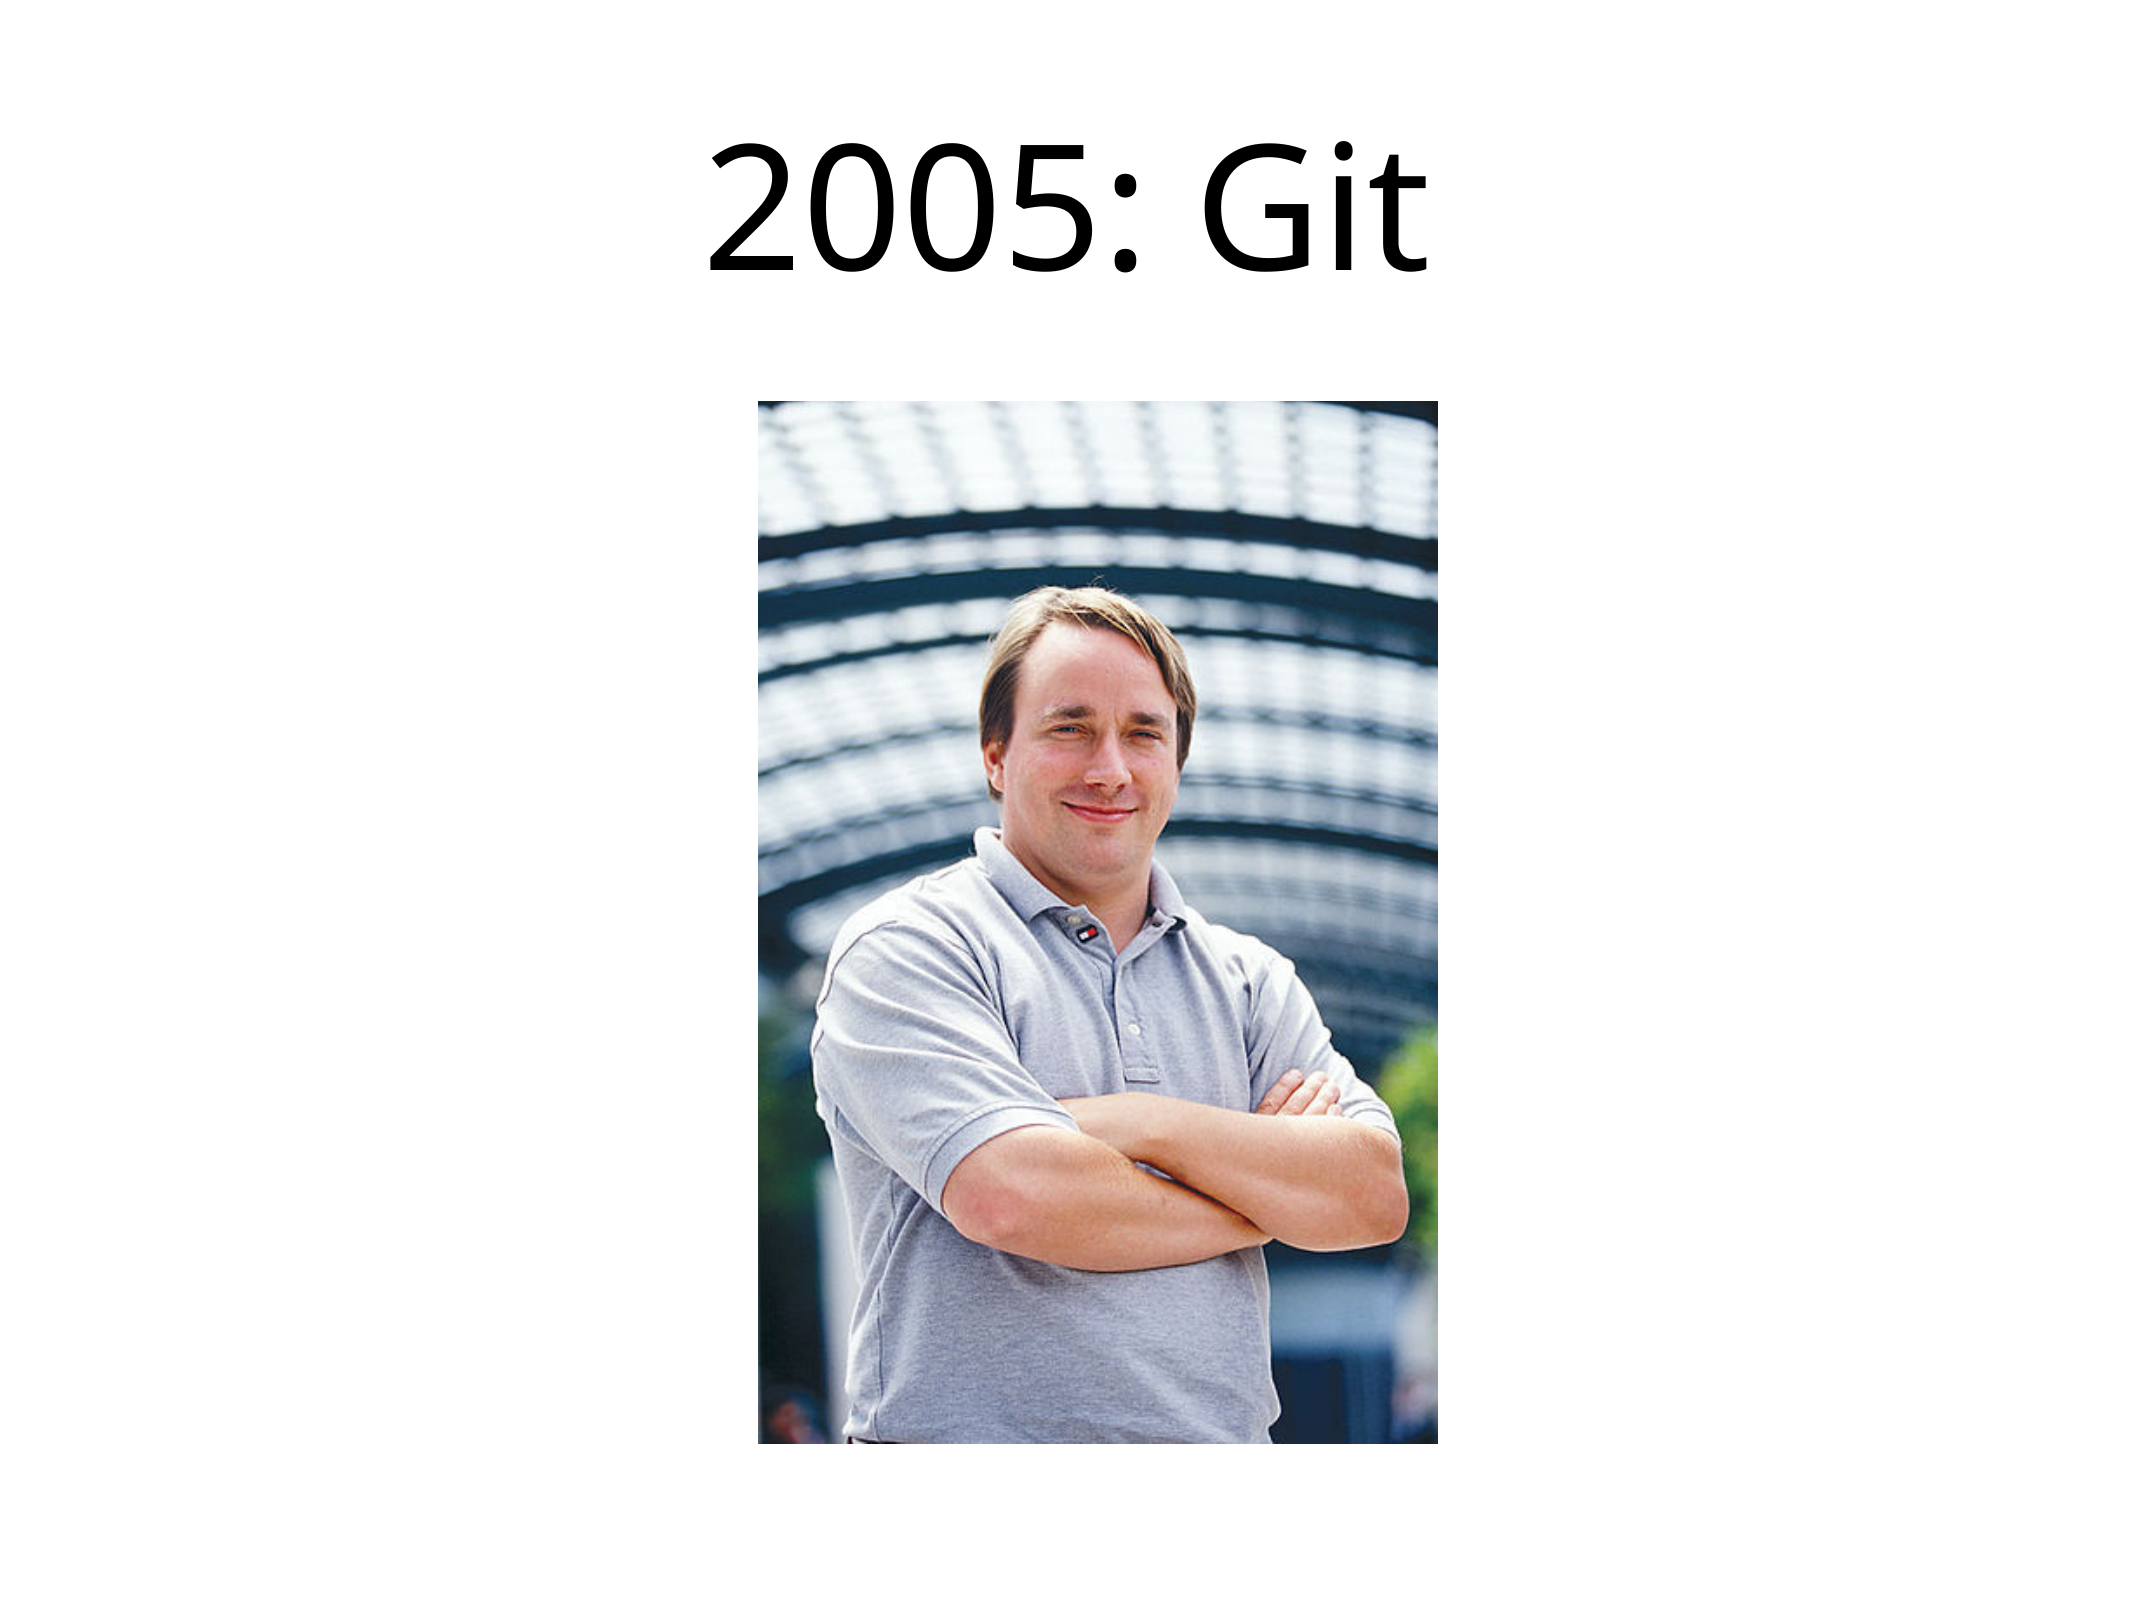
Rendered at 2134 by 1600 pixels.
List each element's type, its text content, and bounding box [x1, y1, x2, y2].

picture [758, 401, 1438, 1444]
title 2005: Git [208, 0, 1925, 400]
